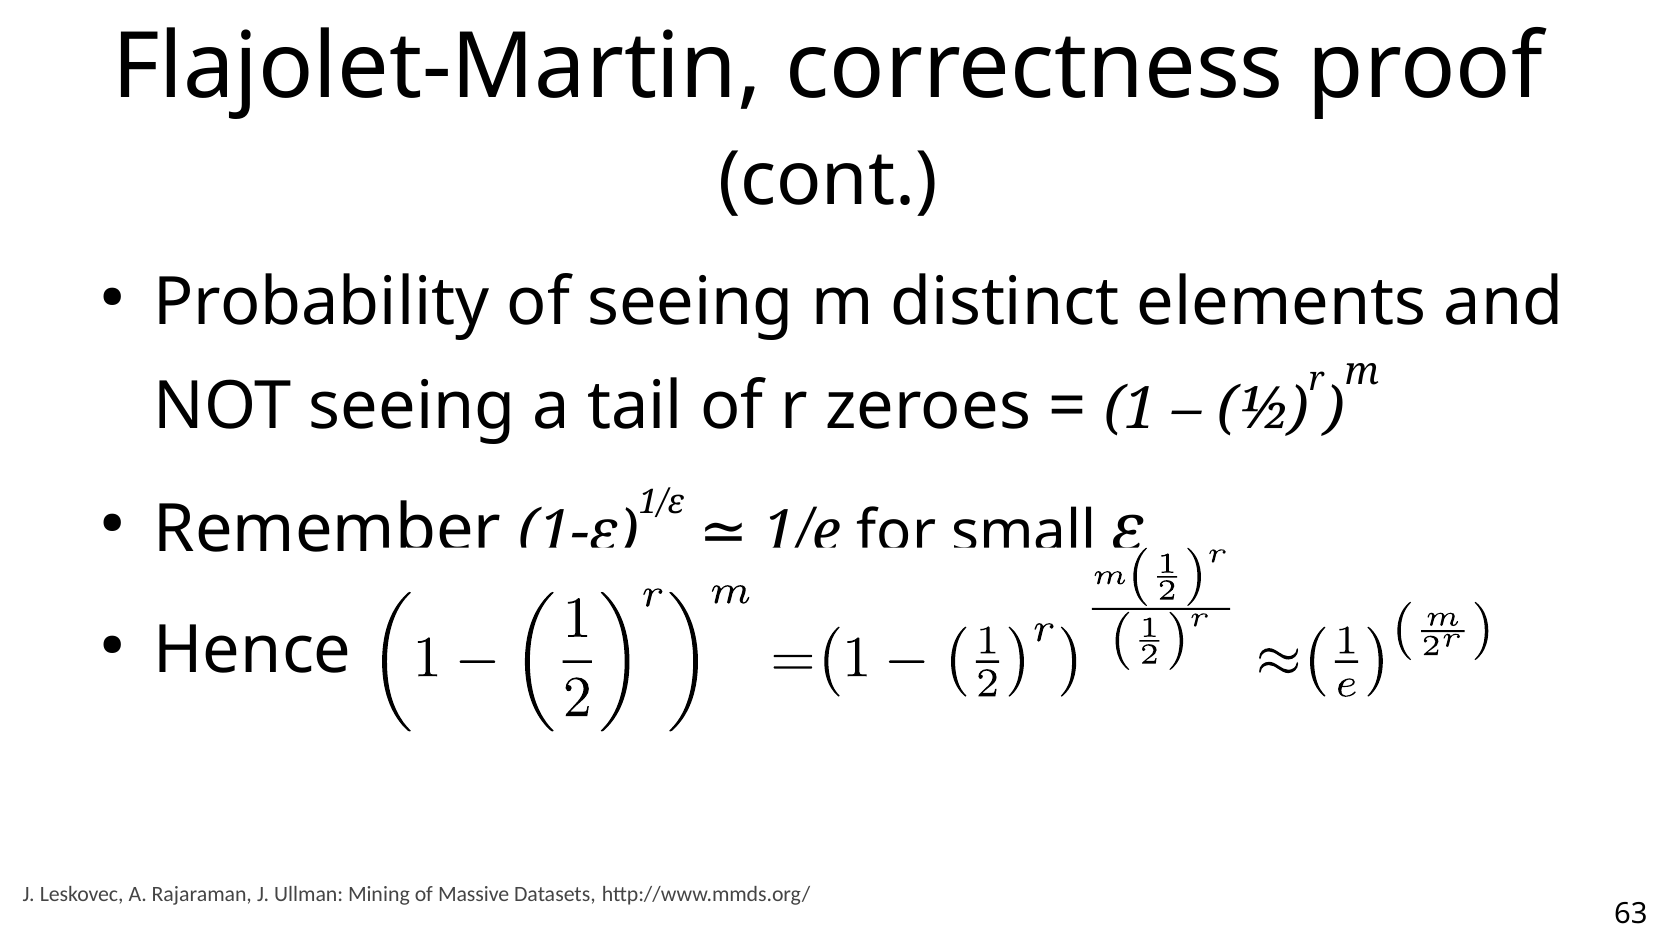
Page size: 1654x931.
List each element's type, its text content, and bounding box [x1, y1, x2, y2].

text_box [370, 547, 1495, 732]
text_box J. Leskovec, A. Rajaraman, J. Ullman: Mining of Massive Datasets, http://www.mmds.org/ [7, 877, 1116, 914]
list Probability of seeing m distinct elements and NOT seeing a tail of r zeroes = (1 – (½)r)m Remember (1-ε)1/ε ≃ 1/e for small ε Hence [82, 253, 1571, 793]
title Flajolet-Martin, correctness proof (cont.) [2, 1, 1654, 226]
